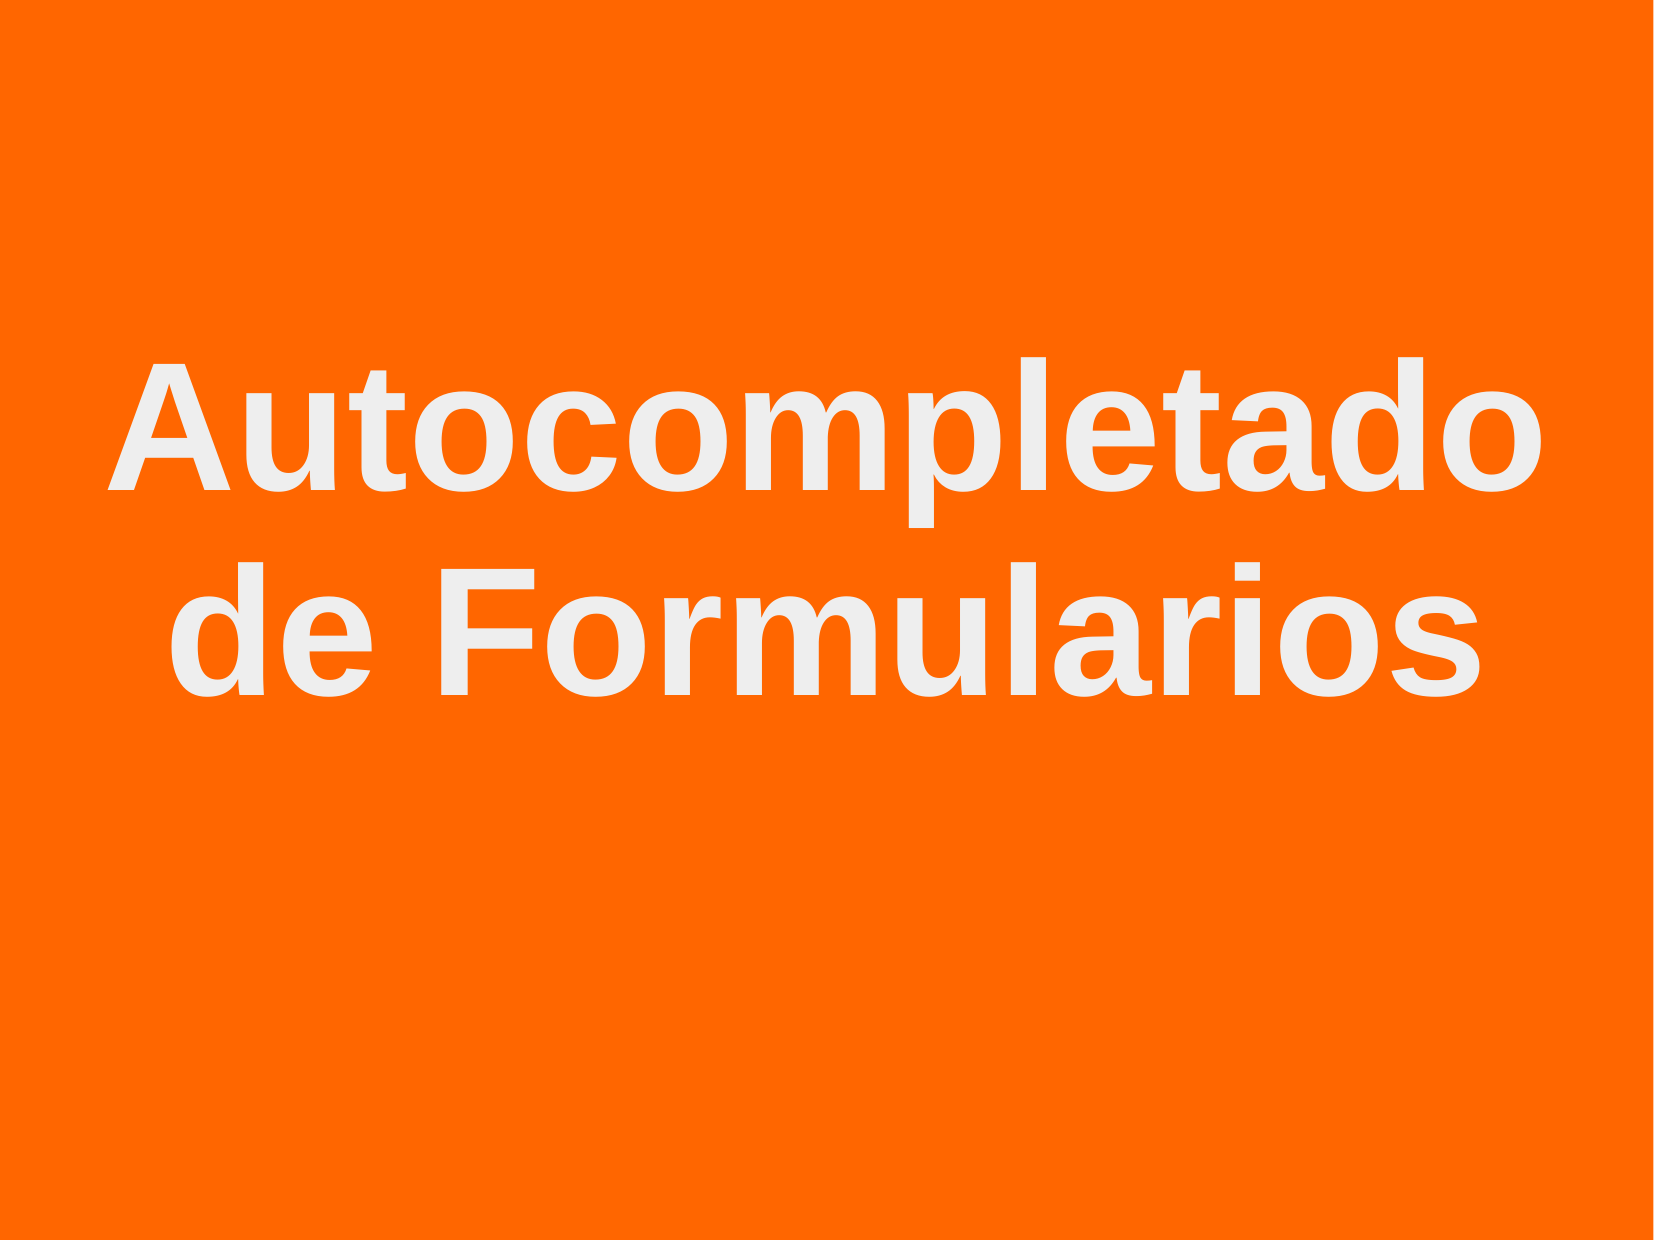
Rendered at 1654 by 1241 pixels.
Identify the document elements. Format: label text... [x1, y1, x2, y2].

subtitle Autocompletado de Formularios [82, 49, 1571, 1010]
